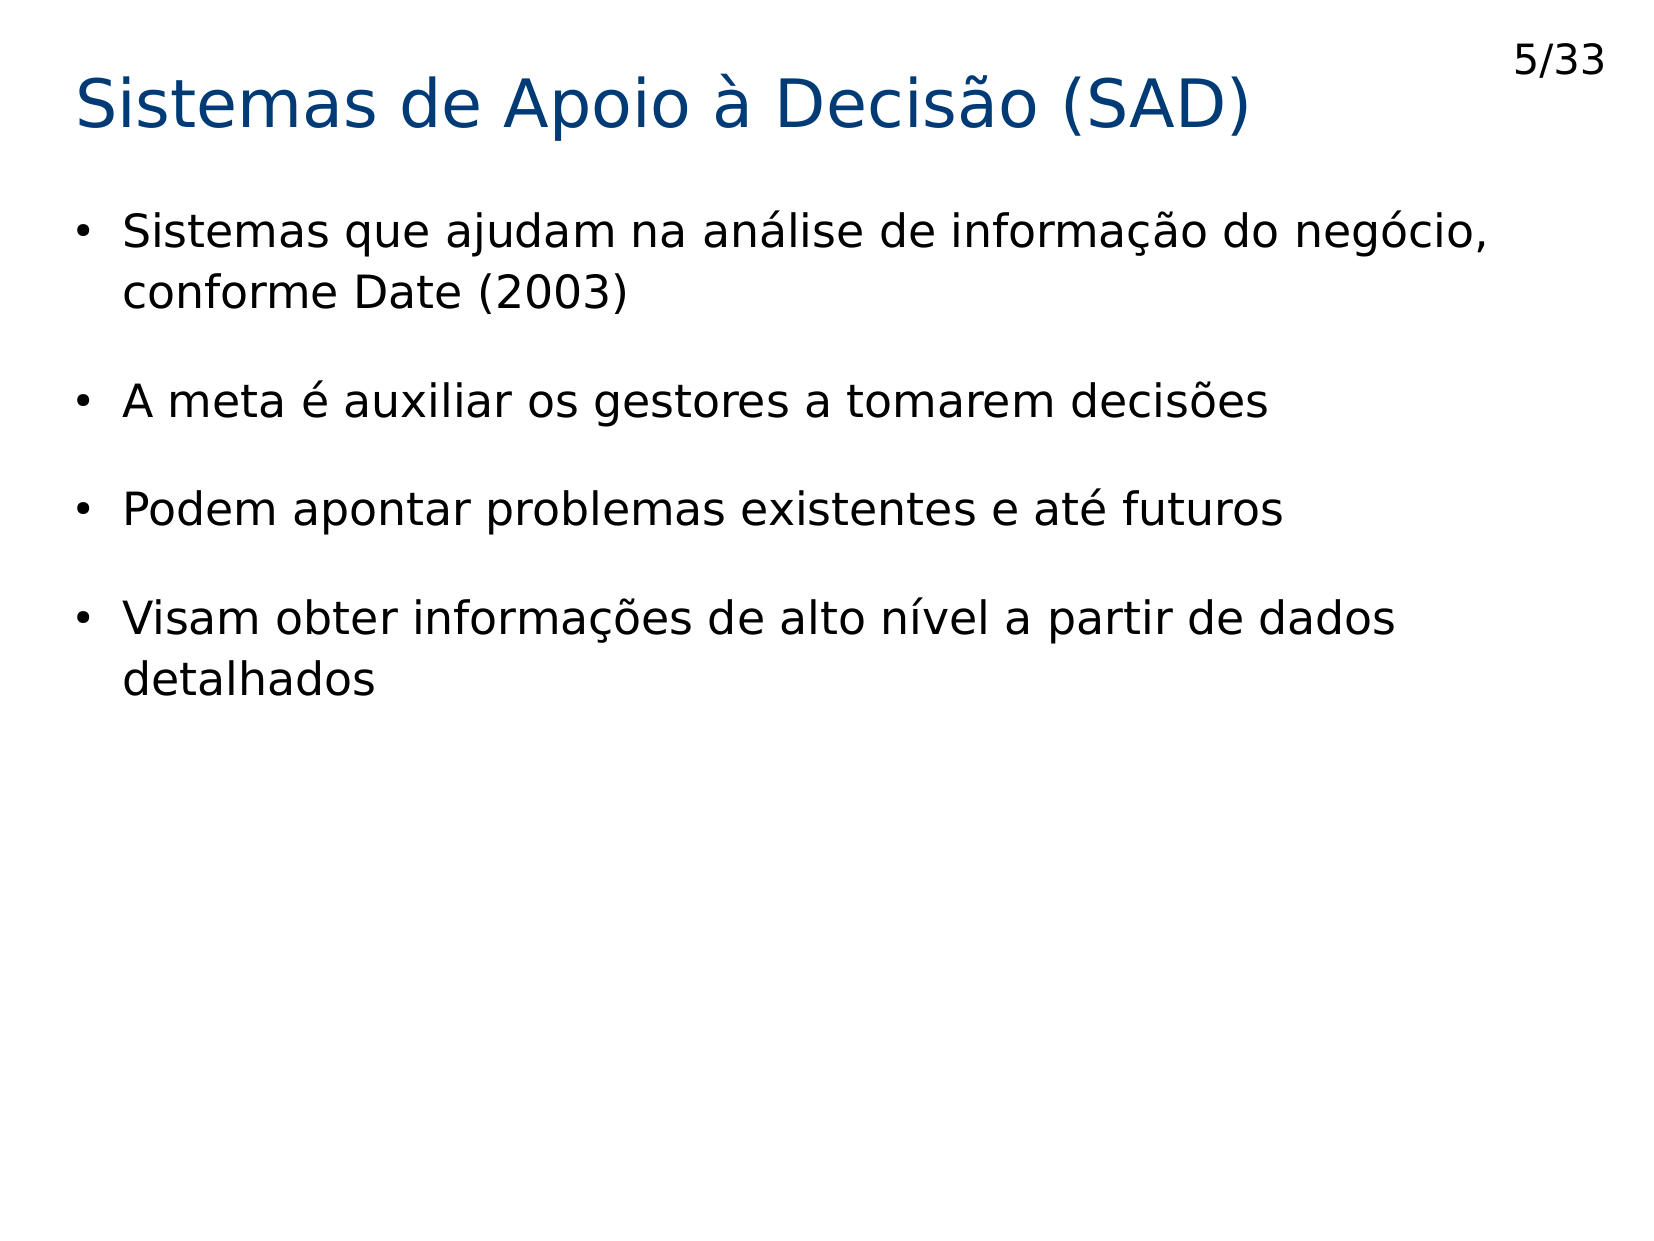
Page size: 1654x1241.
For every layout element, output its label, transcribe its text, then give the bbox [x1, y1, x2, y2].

list Sistemas que ajudam na análise de informação do negócio, conforme Date (2003) A meta é auxiliar os gestores a tomarem decisões Podem apontar problemas existentes e até futuros Visam obter informações de alto nível a partir de dados detalhados [75, 196, 1591, 1188]
title Sistemas de Apoio à Decisão (SAD) [75, 33, 1425, 175]
